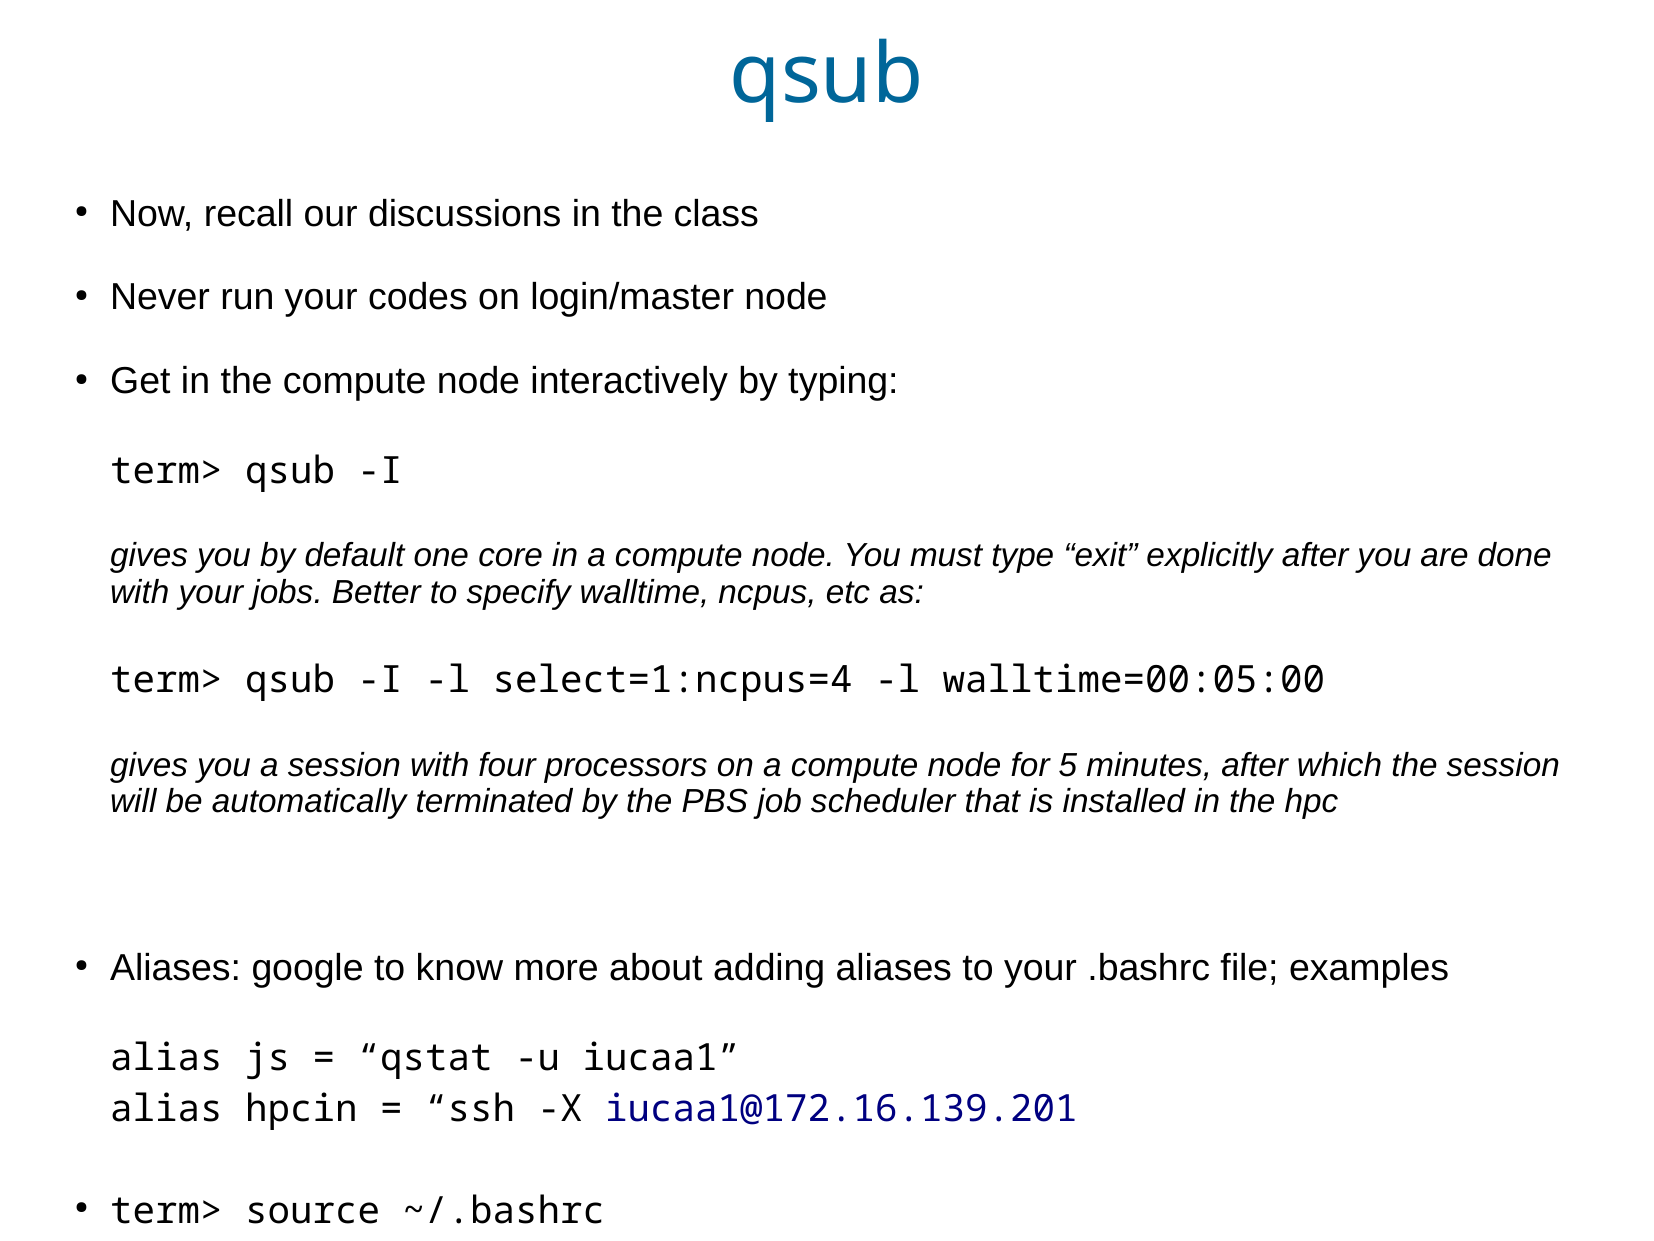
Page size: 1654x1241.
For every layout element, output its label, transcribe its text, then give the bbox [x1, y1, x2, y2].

text_box Now, recall our discussions in the class Never run your codes on login/master node Get in the compute node interactively by typing: term> qsub -I gives you by default one core in a compute node. You must type “exit” explicitly after you are done with your jobs. Better to specify walltime, ncpus, etc as: term> qsub -I -l select=1:ncpus=4 -l walltime=00:05:00 gives you a session with four processors on a compute node for 5 minutes, after which the session will be automatically terminated by the PBS job scheduler that is installed in the hpc Aliases: google to know more about adding aliases to your .bashrc file; examples alias js = “qstat -u iucaa1” alias hpcin = “ssh -X iucaa1@172.16.139.201 term> source ~/.bashrc [60, 184, 1606, 1201]
title qsub [82, 13, 1571, 126]
